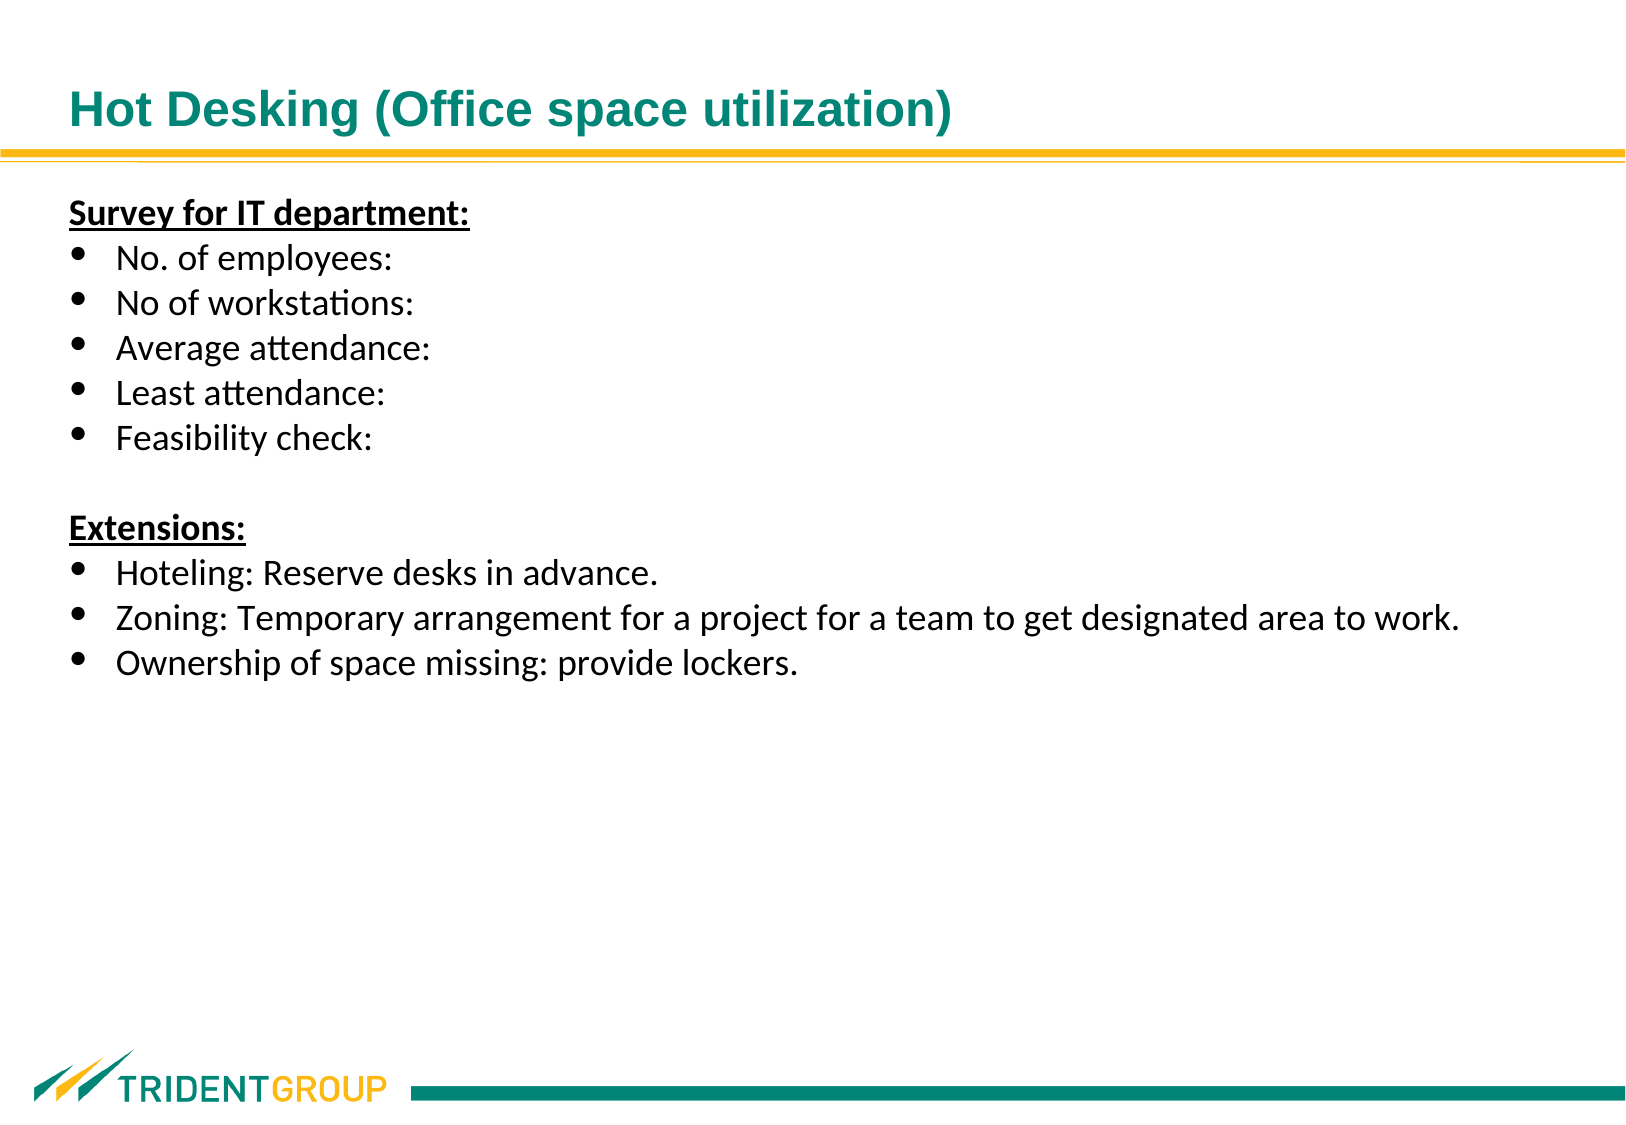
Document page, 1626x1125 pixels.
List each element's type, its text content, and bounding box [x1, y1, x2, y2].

text_box Survey for IT department: No. of employees: No of workstations: Average attendance: Least attendance: Feasibility check: Extensions: Hoteling: Reserve desks in advance. Zoning: Temporary arrangement for a project for a team to get designated area to work. Ownership of space missing: provide lockers. [54, 180, 1571, 916]
text_box [0, 149, 1626, 158]
text_box [411, 1086, 1626, 1101]
picture [27, 1044, 394, 1122]
title Hot Desking (Office space utilization) [54, 68, 1571, 145]
